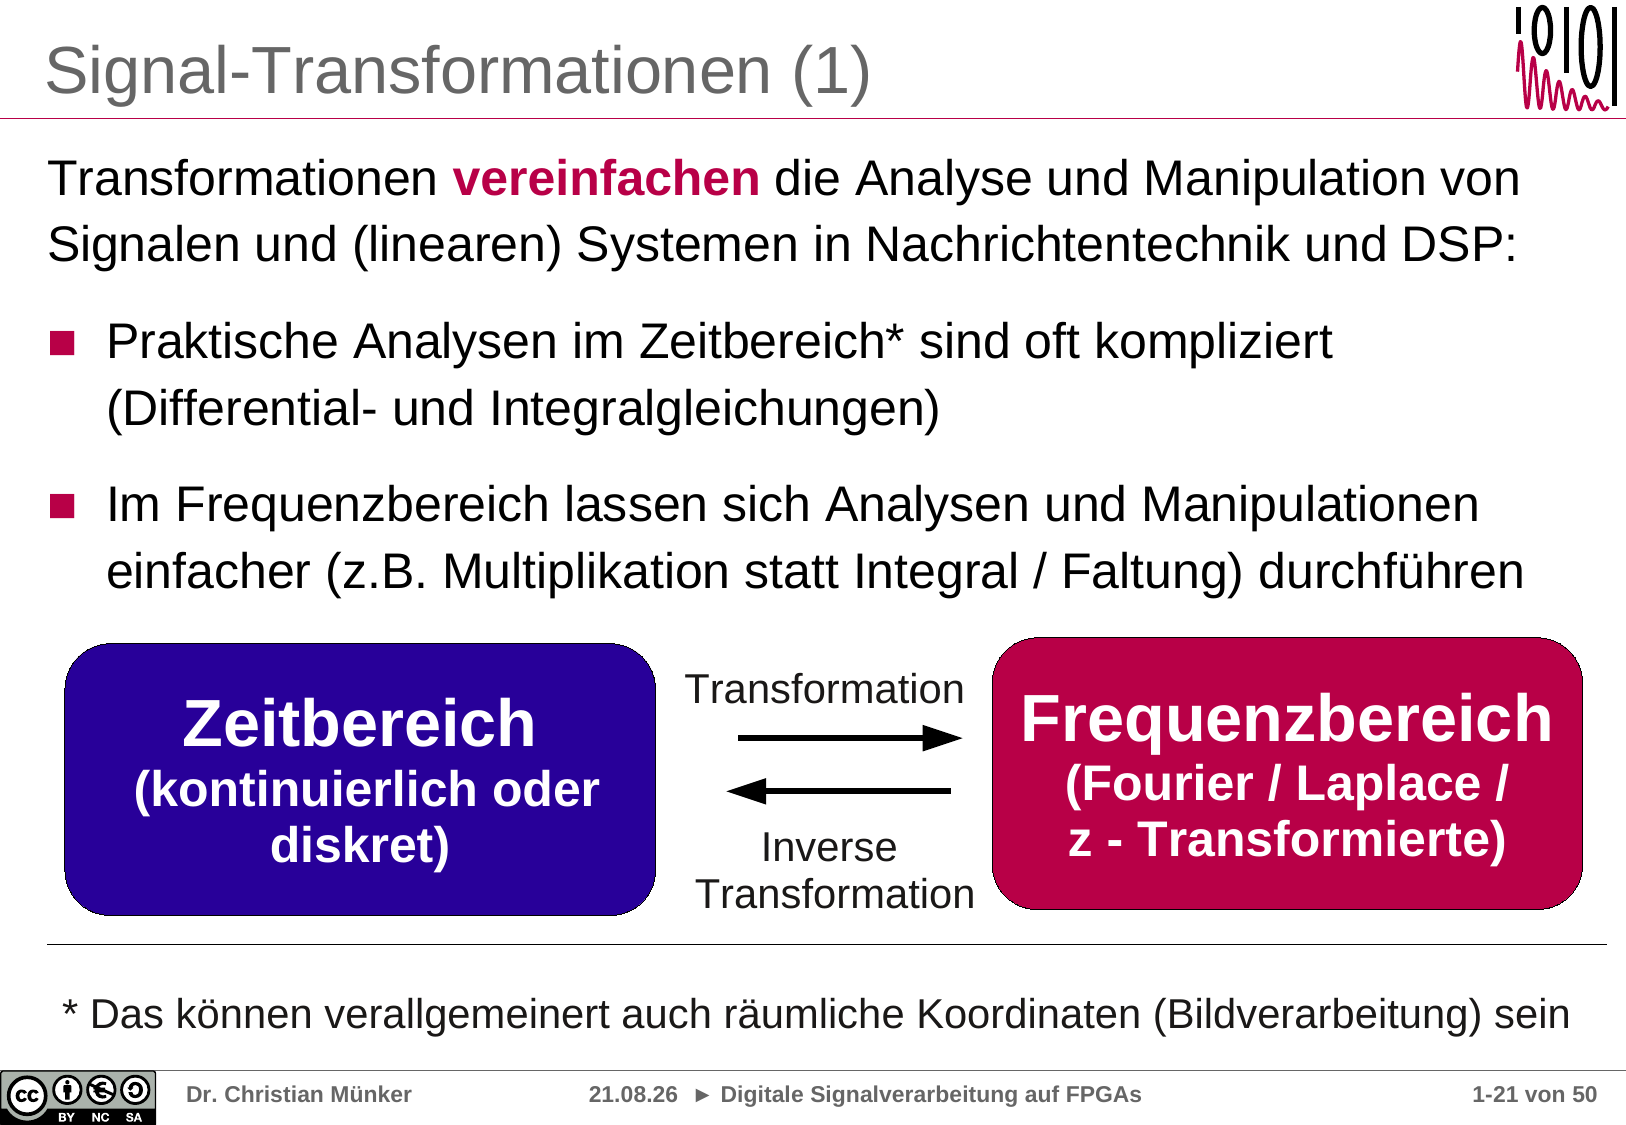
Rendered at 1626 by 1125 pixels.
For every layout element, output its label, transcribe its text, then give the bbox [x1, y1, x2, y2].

text_box Transformation [669, 658, 981, 721]
list Transformationen vereinfachen die Analyse und Manipulation von Signalen und (linearen) Systemen in Nachrichtentechnik und DSP: Praktische Analysen im Zeitbereich* sind oft kompliziert (Differential- und Integralgleichungen) Im Frequenzbereich lassen sich Analysen und Manipulationen einfacher (z.B. Multiplikation statt Integral / Faltung) durchführen [47, 138, 1583, 590]
picture [1512, 0, 1624, 114]
text_box Frequenzbereich (Fourier / Laplace / z - Transformierte) [992, 637, 1583, 910]
text_box Zeitbereich (kontinuierlich oder diskret) [64, 643, 656, 916]
text_box Inverse Transformation [680, 816, 991, 926]
title Signal-Transformationen (1) [44, 10, 1299, 137]
text_box * Das können verallgemeinert auch räumliche Koordinaten (Bildverarbeitung) sein [47, 983, 1587, 1046]
